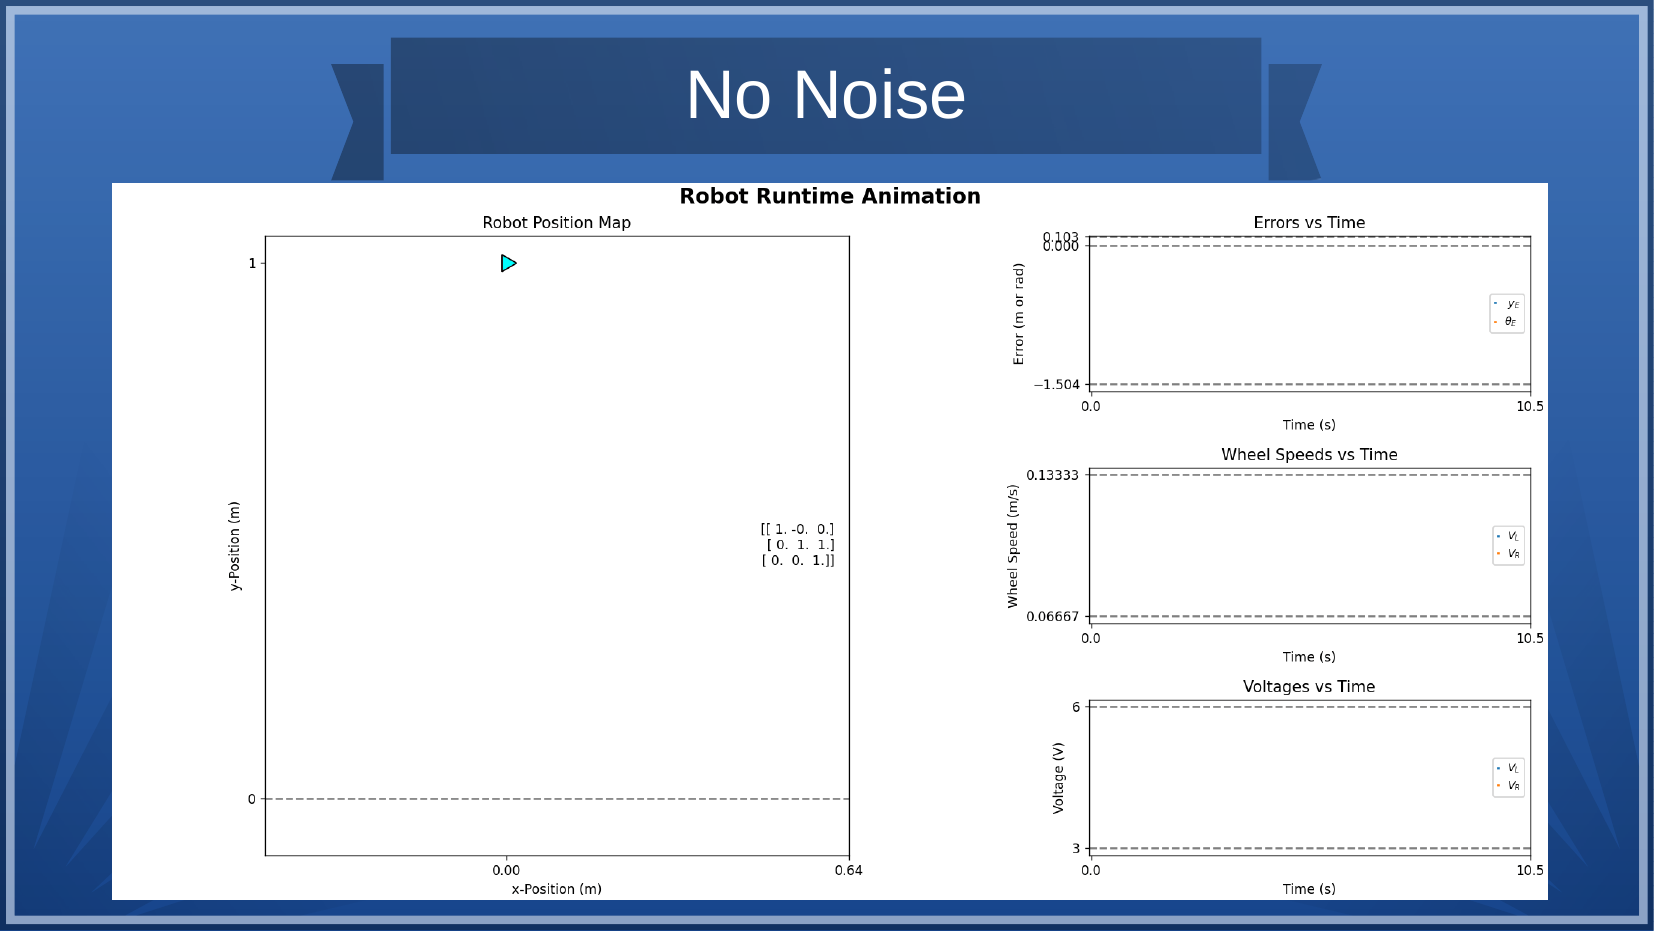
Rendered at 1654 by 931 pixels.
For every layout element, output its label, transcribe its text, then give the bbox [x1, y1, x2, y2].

picture [112, 183, 1548, 901]
title No Noise [389, 35, 1264, 154]
